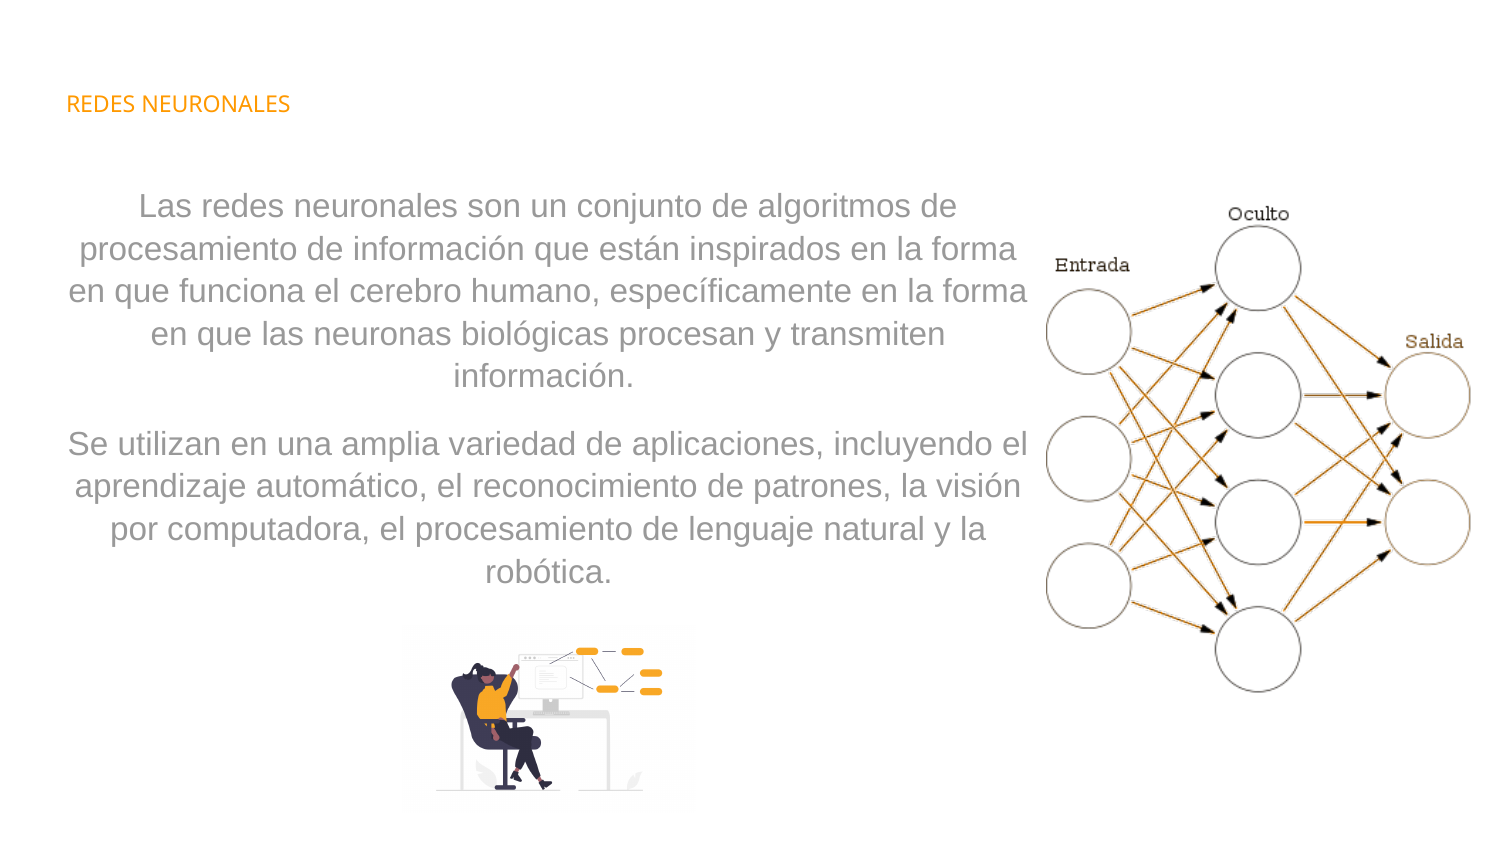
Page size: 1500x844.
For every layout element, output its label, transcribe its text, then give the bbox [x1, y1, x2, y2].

picture [402, 625, 696, 813]
list Las redes neuronales son un conjunto de algoritmos de procesamiento de información que están inspirados en la forma en que funciona el cerebro humano, específicamente en la forma en que las neuronas biológicas procesan y transmiten información. Se utilizan en una amplia variedad de aplicaciones, incluyendo el aprendizaje automático, el reconocimiento de patrones, la visión por computadora, el procesamiento de lenguaje natural y la robótica. [51, 166, 1047, 750]
picture [1046, 202, 1472, 714]
title REDES NEURONALES [51, 72, 1449, 167]
